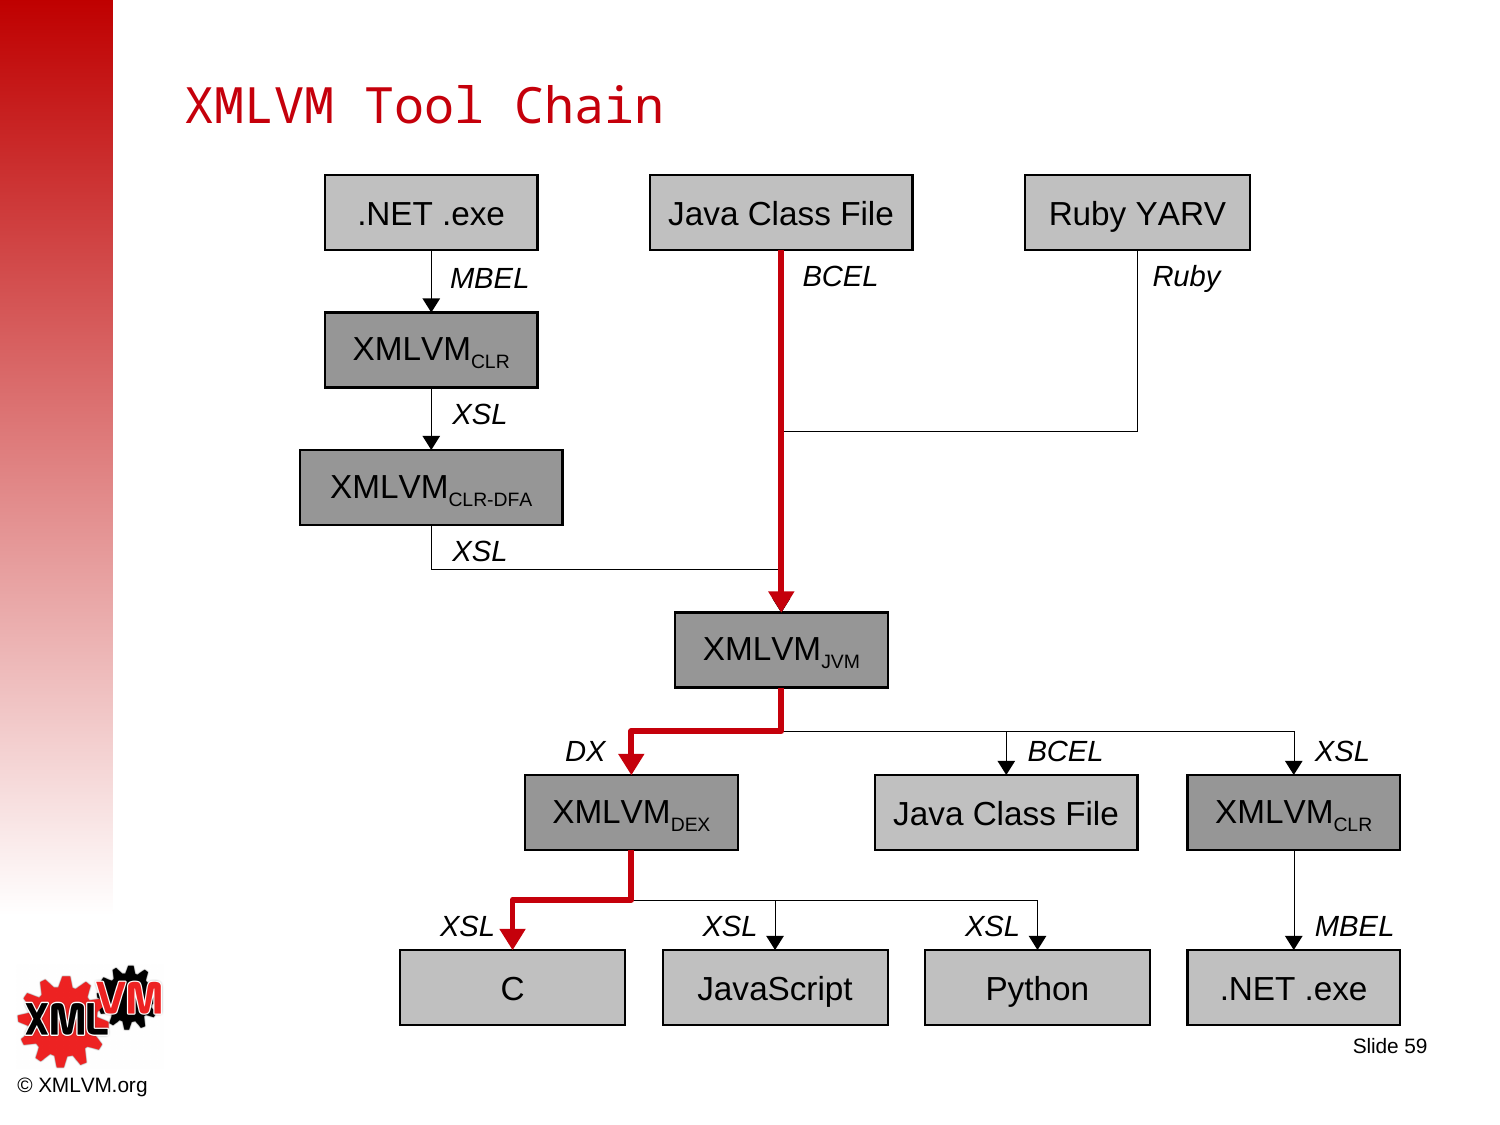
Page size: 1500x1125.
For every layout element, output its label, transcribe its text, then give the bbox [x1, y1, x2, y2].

text_box DX [550, 724, 621, 774]
text_box .NET .exe [324, 174, 538, 250]
text_box XSL [437, 524, 523, 576]
text_box Ruby [1137, 249, 1236, 301]
text_box Ruby YARV [1025, 174, 1251, 250]
text_box XMLVMCLR-DFA [300, 450, 563, 526]
text_box XMLVMJVM [675, 612, 888, 688]
text_box XMLVMCLR [1187, 774, 1401, 850]
text_box Java Class File [875, 774, 1138, 850]
text_box XSL [425, 899, 511, 951]
text_box Python [925, 950, 1151, 1026]
text_box .NET .exe [1187, 950, 1401, 1026]
text_box XSL [950, 901, 1036, 951]
text_box BCEL [1012, 724, 1119, 731]
text_box XSL [1300, 724, 1386, 776]
text_box BCEL [1012, 732, 1119, 776]
text_box Java Class File [650, 174, 913, 250]
text_box JavaScript [662, 950, 888, 1026]
picture [16, 964, 164, 1069]
text_box XSL [687, 901, 773, 951]
text_box XSL [437, 387, 523, 438]
text_box BCEL [787, 249, 894, 301]
text_box MBEL [435, 251, 545, 303]
title XMLVM Tool Chain [170, 67, 1447, 207]
text_box C [400, 950, 626, 1026]
text_box MBEL [1300, 899, 1410, 951]
text_box XMLVMDEX [525, 774, 738, 850]
text_box XMLVMCLR [324, 312, 538, 388]
